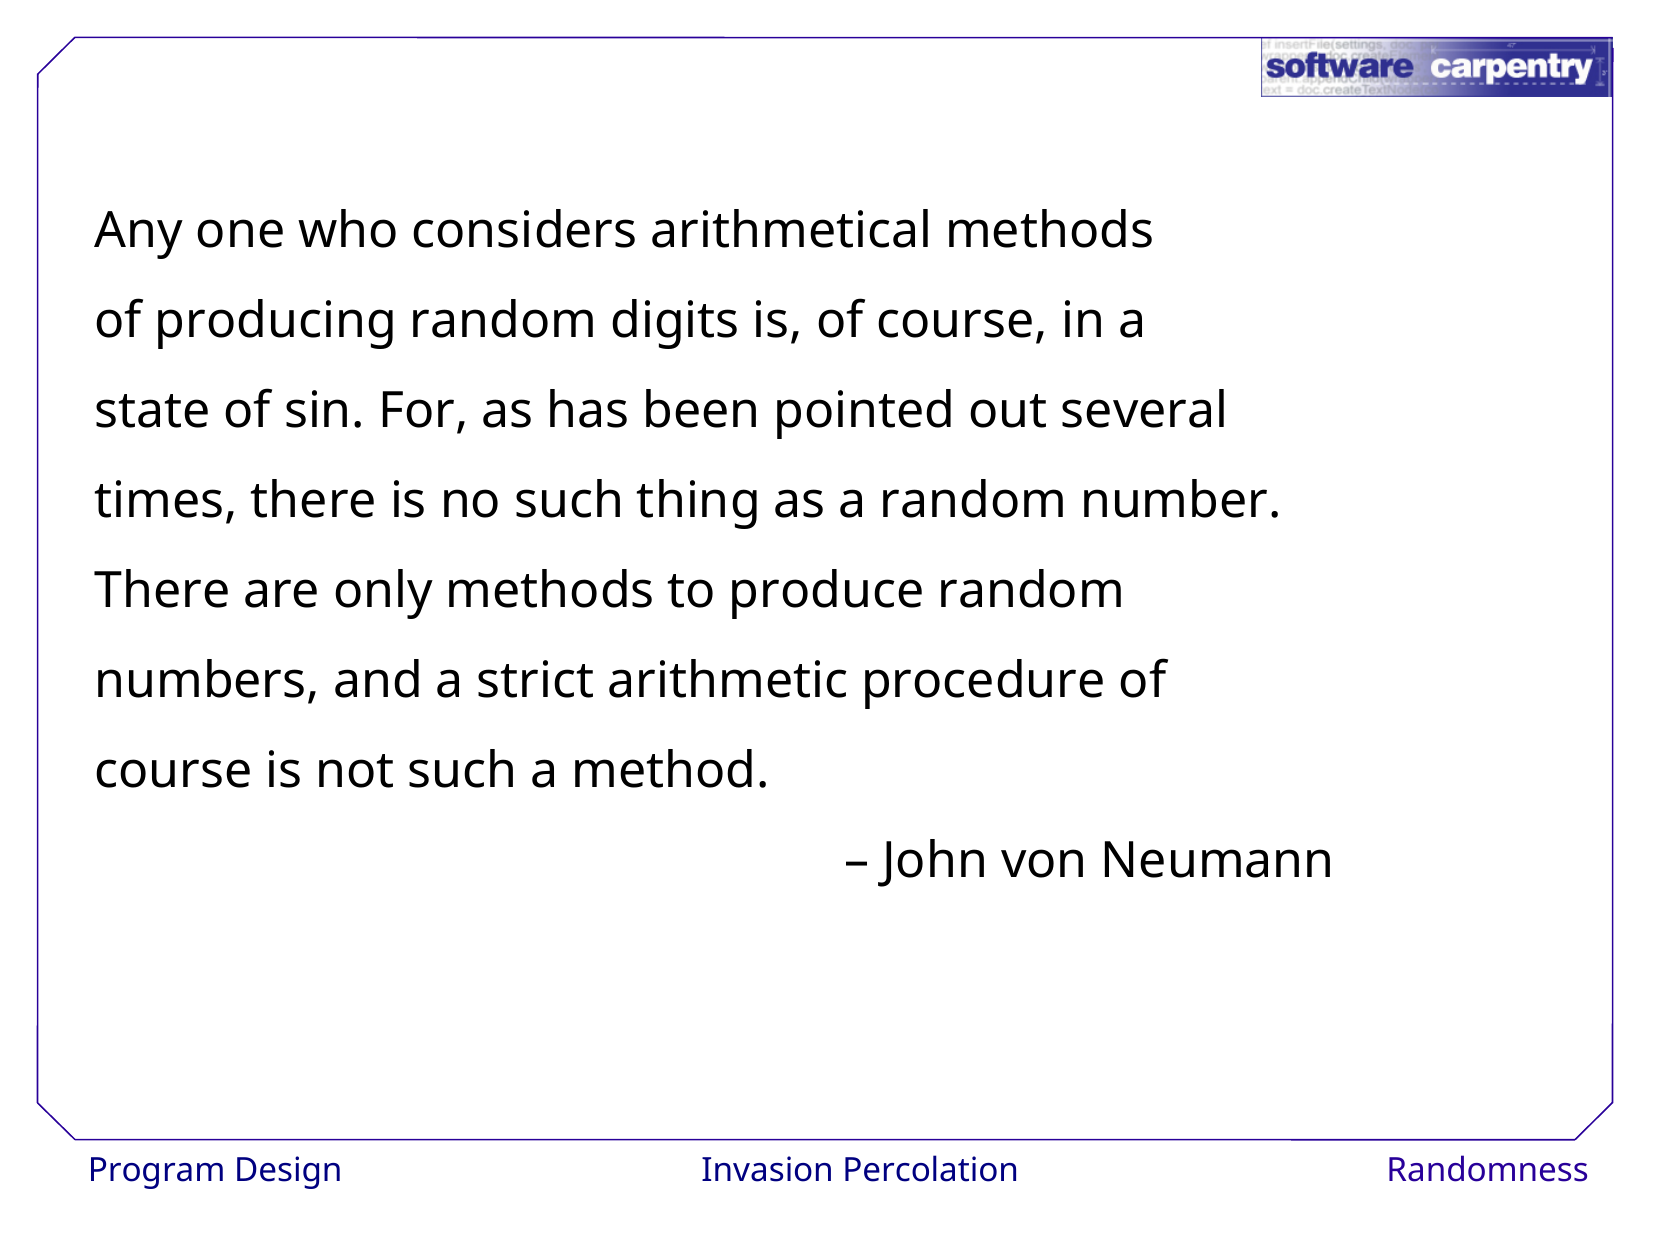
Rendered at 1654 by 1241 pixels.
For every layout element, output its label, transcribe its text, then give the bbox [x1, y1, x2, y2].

picture [1261, 39, 1613, 97]
text_box Any one who considers arithmetical methods of producing random digits is, of course, in a state of sin. For, as has been pointed out several times, there is no such thing as a random number. There are only methods to produce random numbers, and a strict arithmetic procedure of course is not such a method. – John von Neumann [79, 159, 1500, 895]
